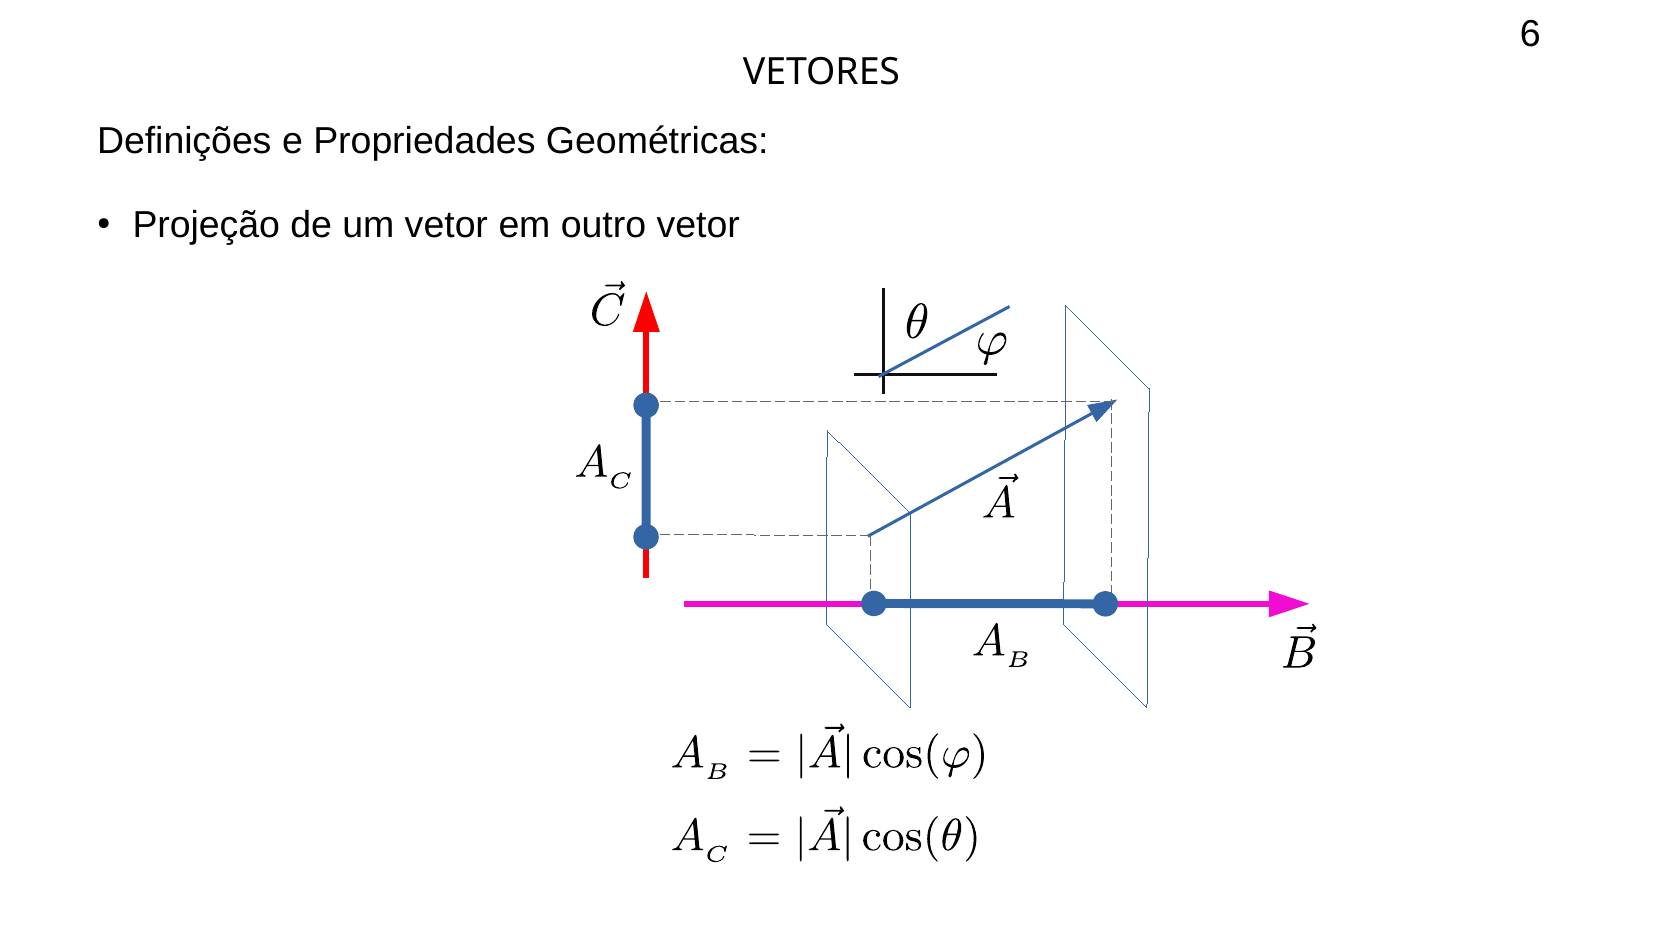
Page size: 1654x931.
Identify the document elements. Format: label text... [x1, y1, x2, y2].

picture [589, 281, 626, 327]
picture [668, 804, 979, 864]
picture [975, 332, 1007, 366]
text_box VETORES [728, 11, 937, 93]
text_box Definições e Propriedades Geométricas: Projeção de um vetor em outro vetor [82, 112, 1536, 400]
picture [969, 621, 1030, 669]
picture [668, 721, 986, 781]
text_box <number> [1505, 4, 1654, 75]
picture [981, 473, 1019, 518]
picture [1280, 623, 1317, 668]
picture [574, 444, 631, 489]
picture [904, 302, 928, 339]
